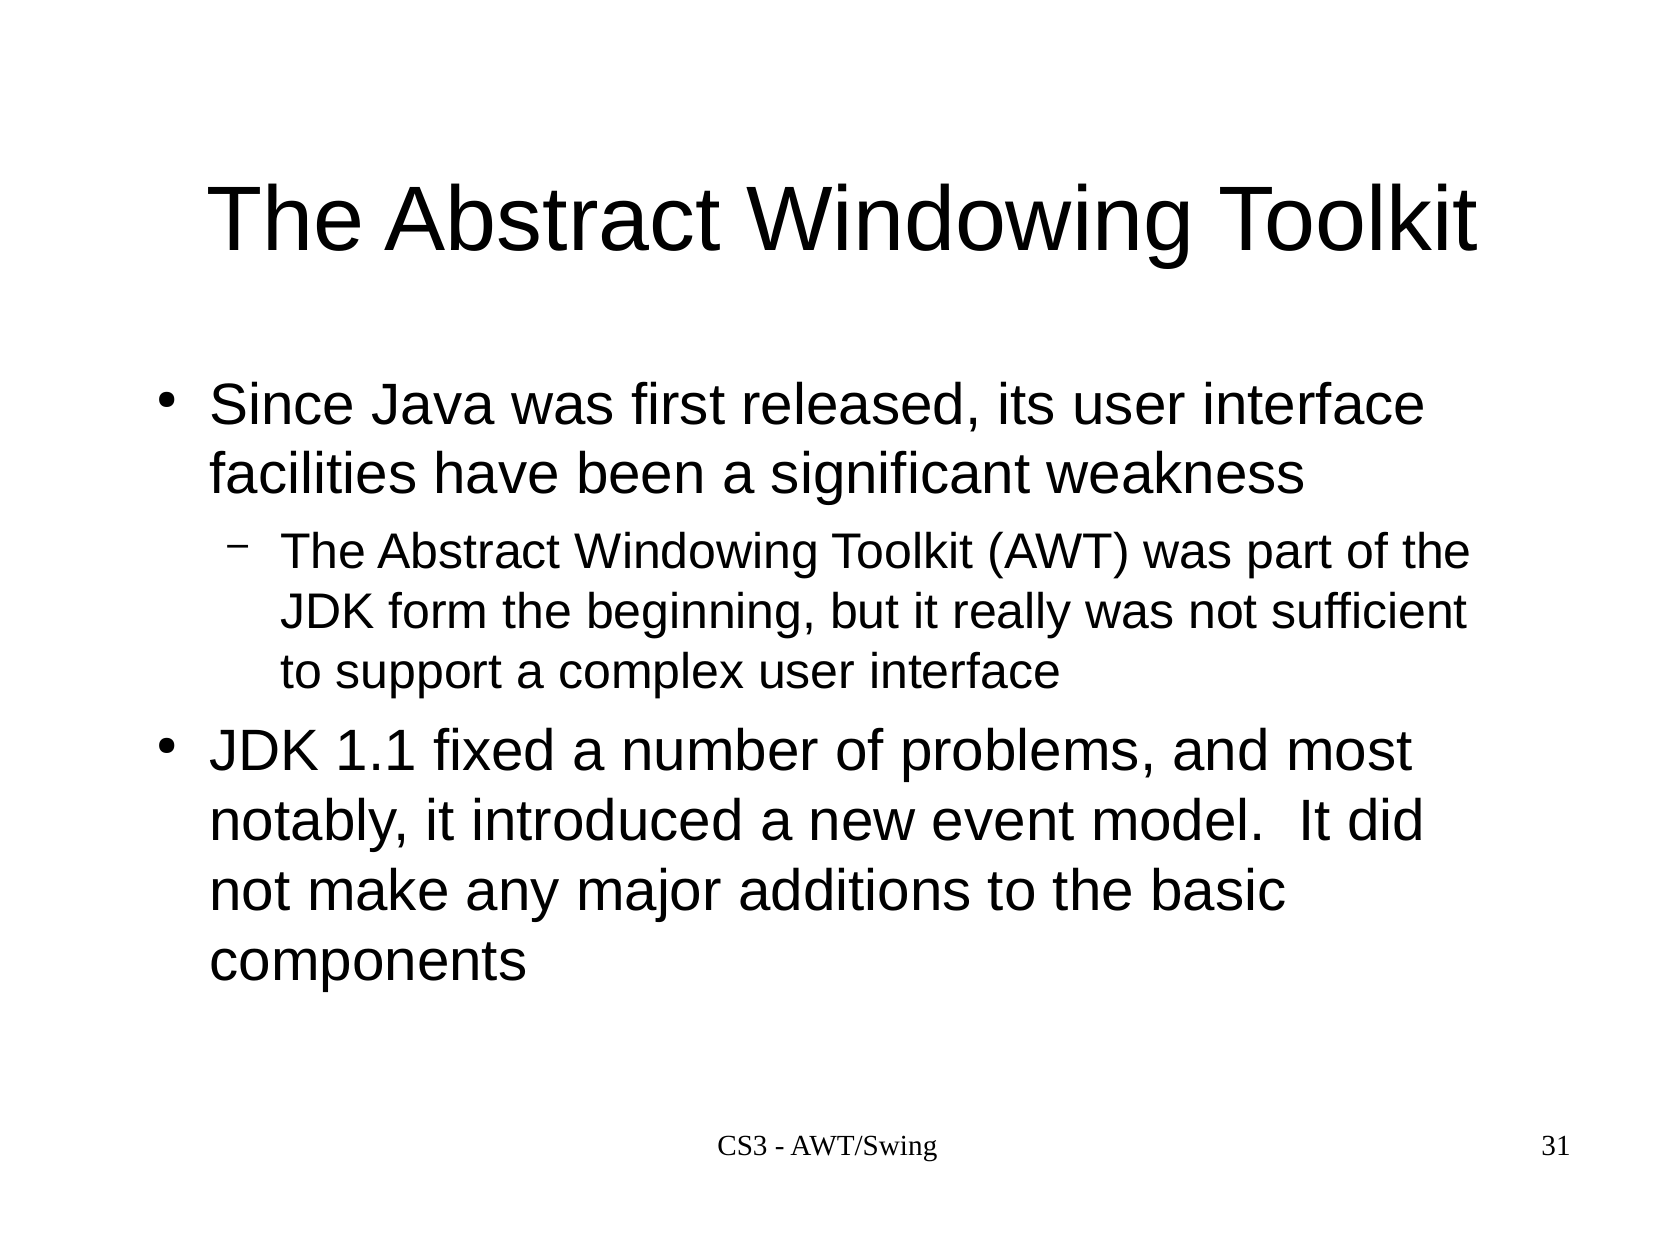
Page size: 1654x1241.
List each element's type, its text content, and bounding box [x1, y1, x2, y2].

list Since Java was first released, its user interface facilities have been a significant weakness The Abstract Windowing Toolkit (AWT) was part of the JDK form the beginning, but it really was not sufficient to support a complex user interface JDK 1.1 fixed a number of problems, and most notably, it introduced a new event model. It did not make any major additions to the basic components [124, 358, 1530, 1103]
title The Abstract Windowing Toolkit [124, 83, 1530, 344]
